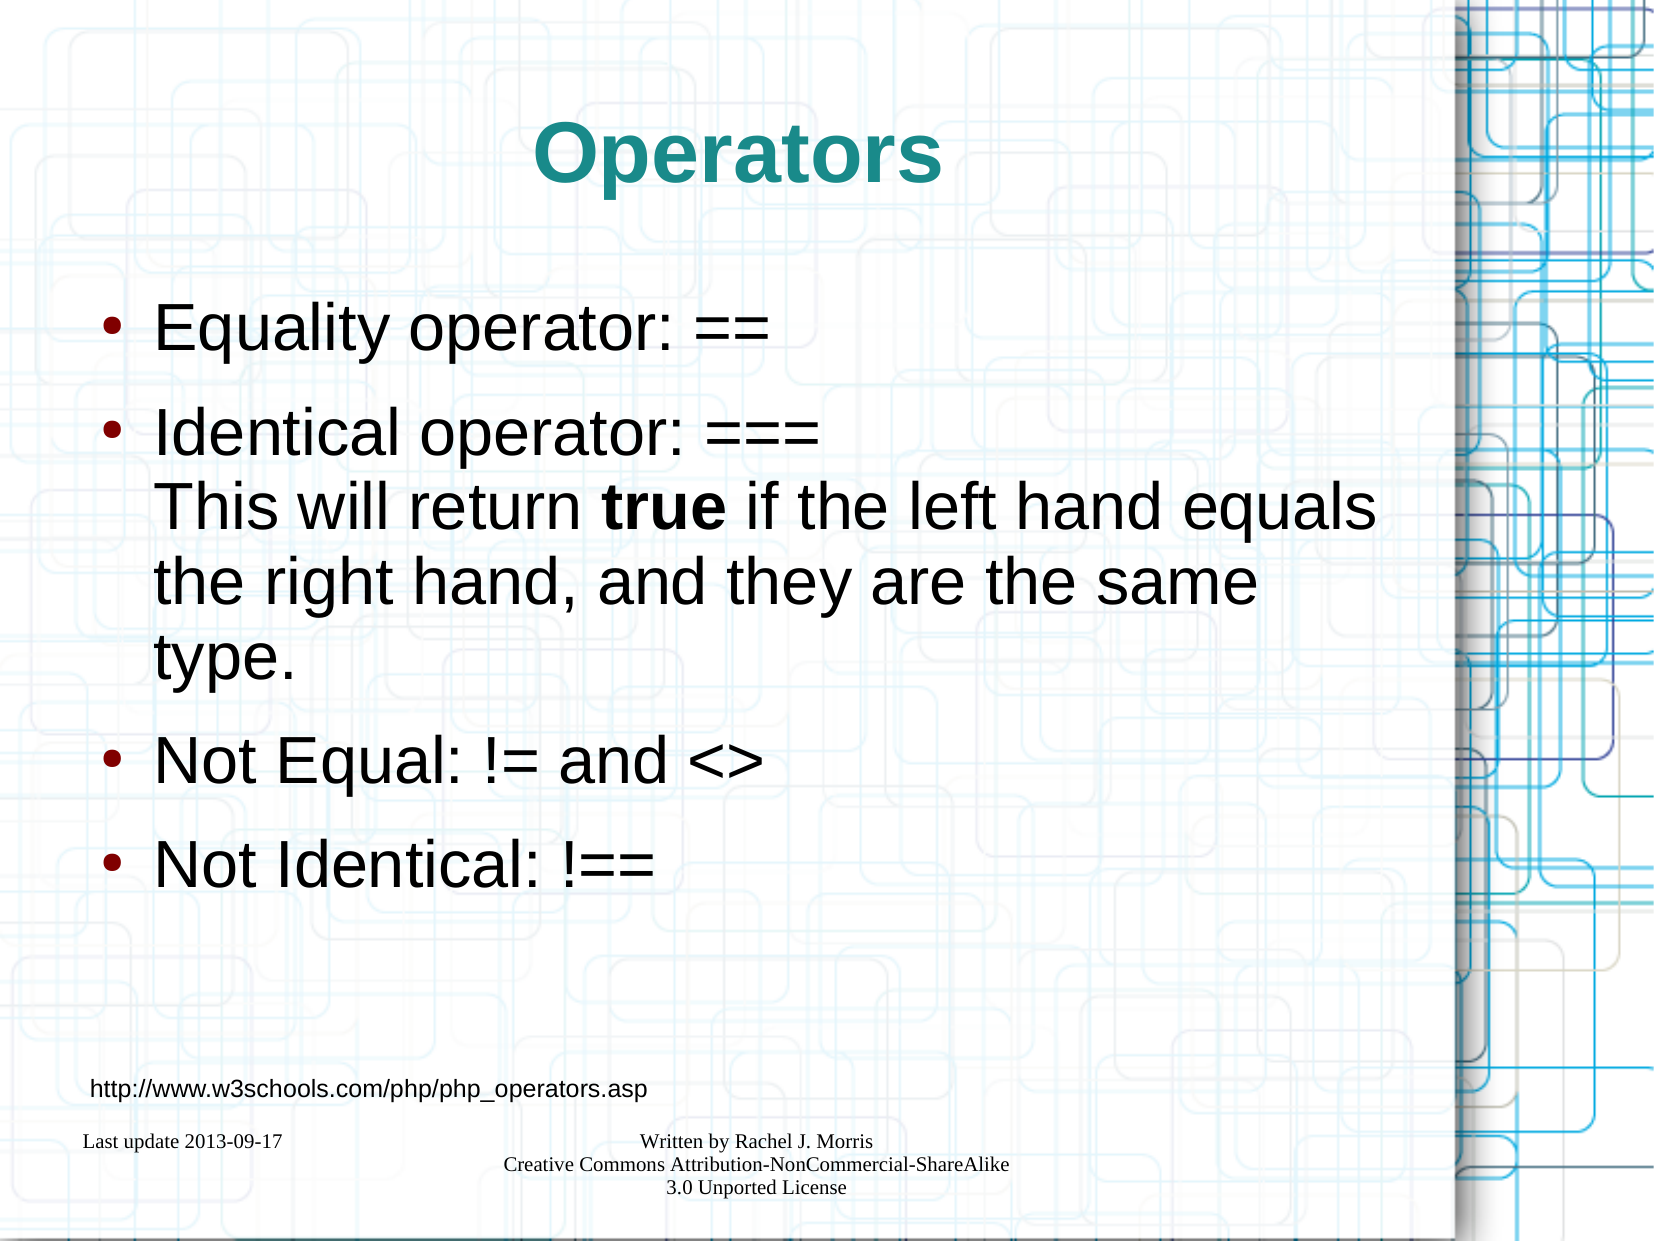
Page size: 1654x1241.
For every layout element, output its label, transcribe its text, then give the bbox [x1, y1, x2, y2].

title Operators [59, 49, 1418, 257]
picture [0, 0, 1654, 1241]
text_box http://www.w3schools.com/php/php_operators.asp [75, 1067, 916, 1111]
list Equality operator: == Identical operator: === This will return true if the left hand equals the right hand, and they are the same type. Not Equal: != and <> Not Identical: !== [82, 290, 1418, 903]
